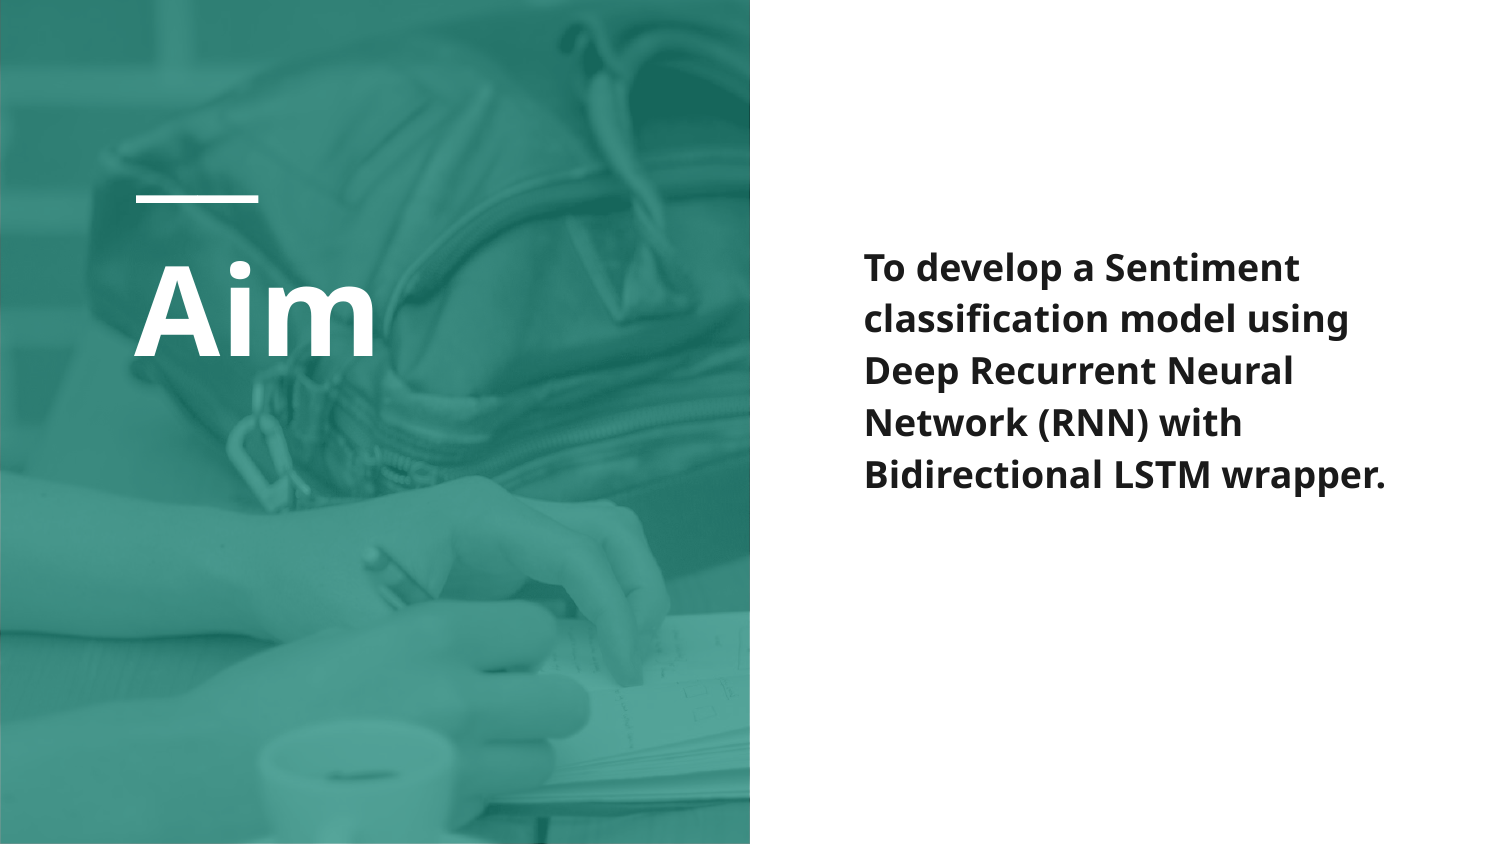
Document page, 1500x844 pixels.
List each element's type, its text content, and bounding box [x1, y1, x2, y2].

list To develop a Sentiment classification model using Deep Recurrent Neural Network (RNN) with Bidirectional LSTM wrapper. [848, 221, 1403, 719]
title Aim [119, 216, 662, 494]
